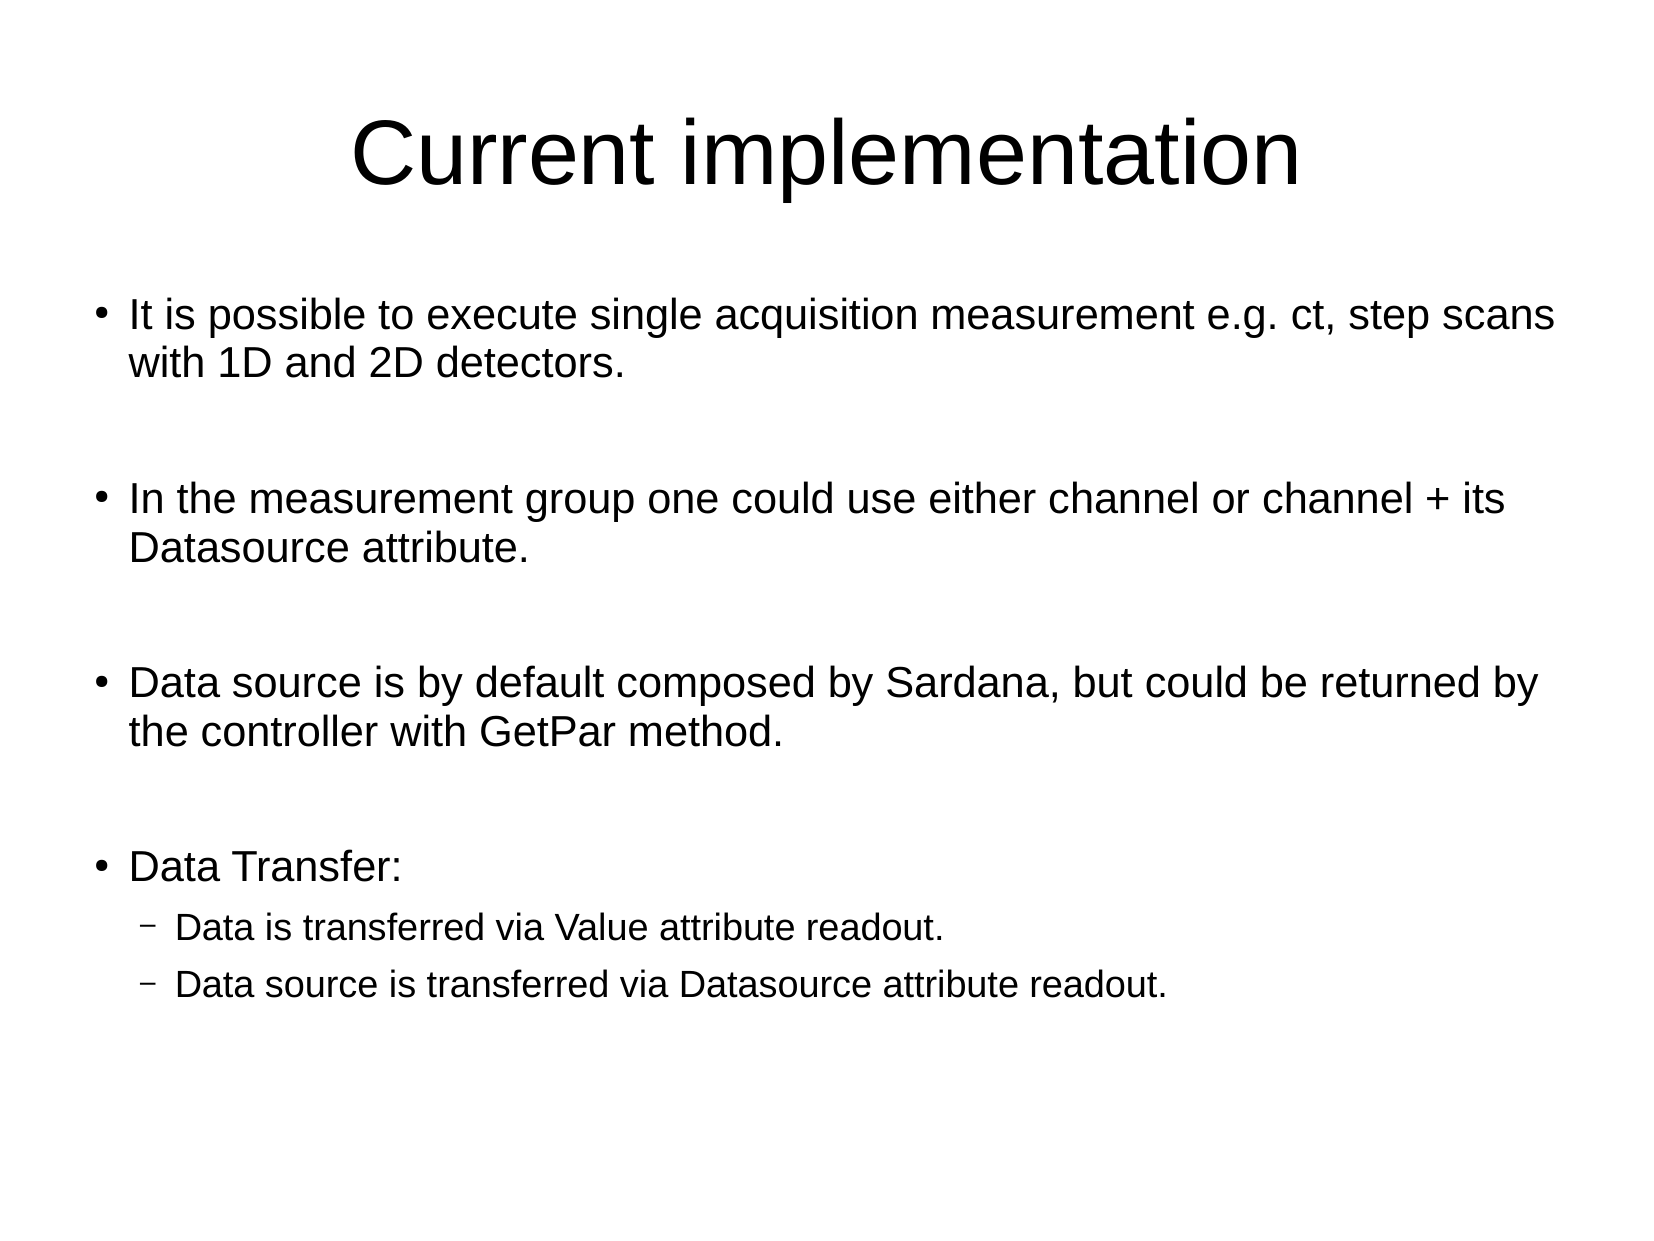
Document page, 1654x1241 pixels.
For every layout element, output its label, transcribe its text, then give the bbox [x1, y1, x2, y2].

list It is possible to execute single acquisition measurement e.g. ct, step scans with 1D and 2D detectors. In the measurement group one could use either channel or channel + its Datasource attribute. Data source is by default composed by Sardana, but could be returned by the controller with GetPar method. Data Transfer: Data is transferred via Value attribute readout. Data source is transferred via Datasource attribute readout. [82, 290, 1571, 1010]
title Current implementation [82, 49, 1571, 257]
